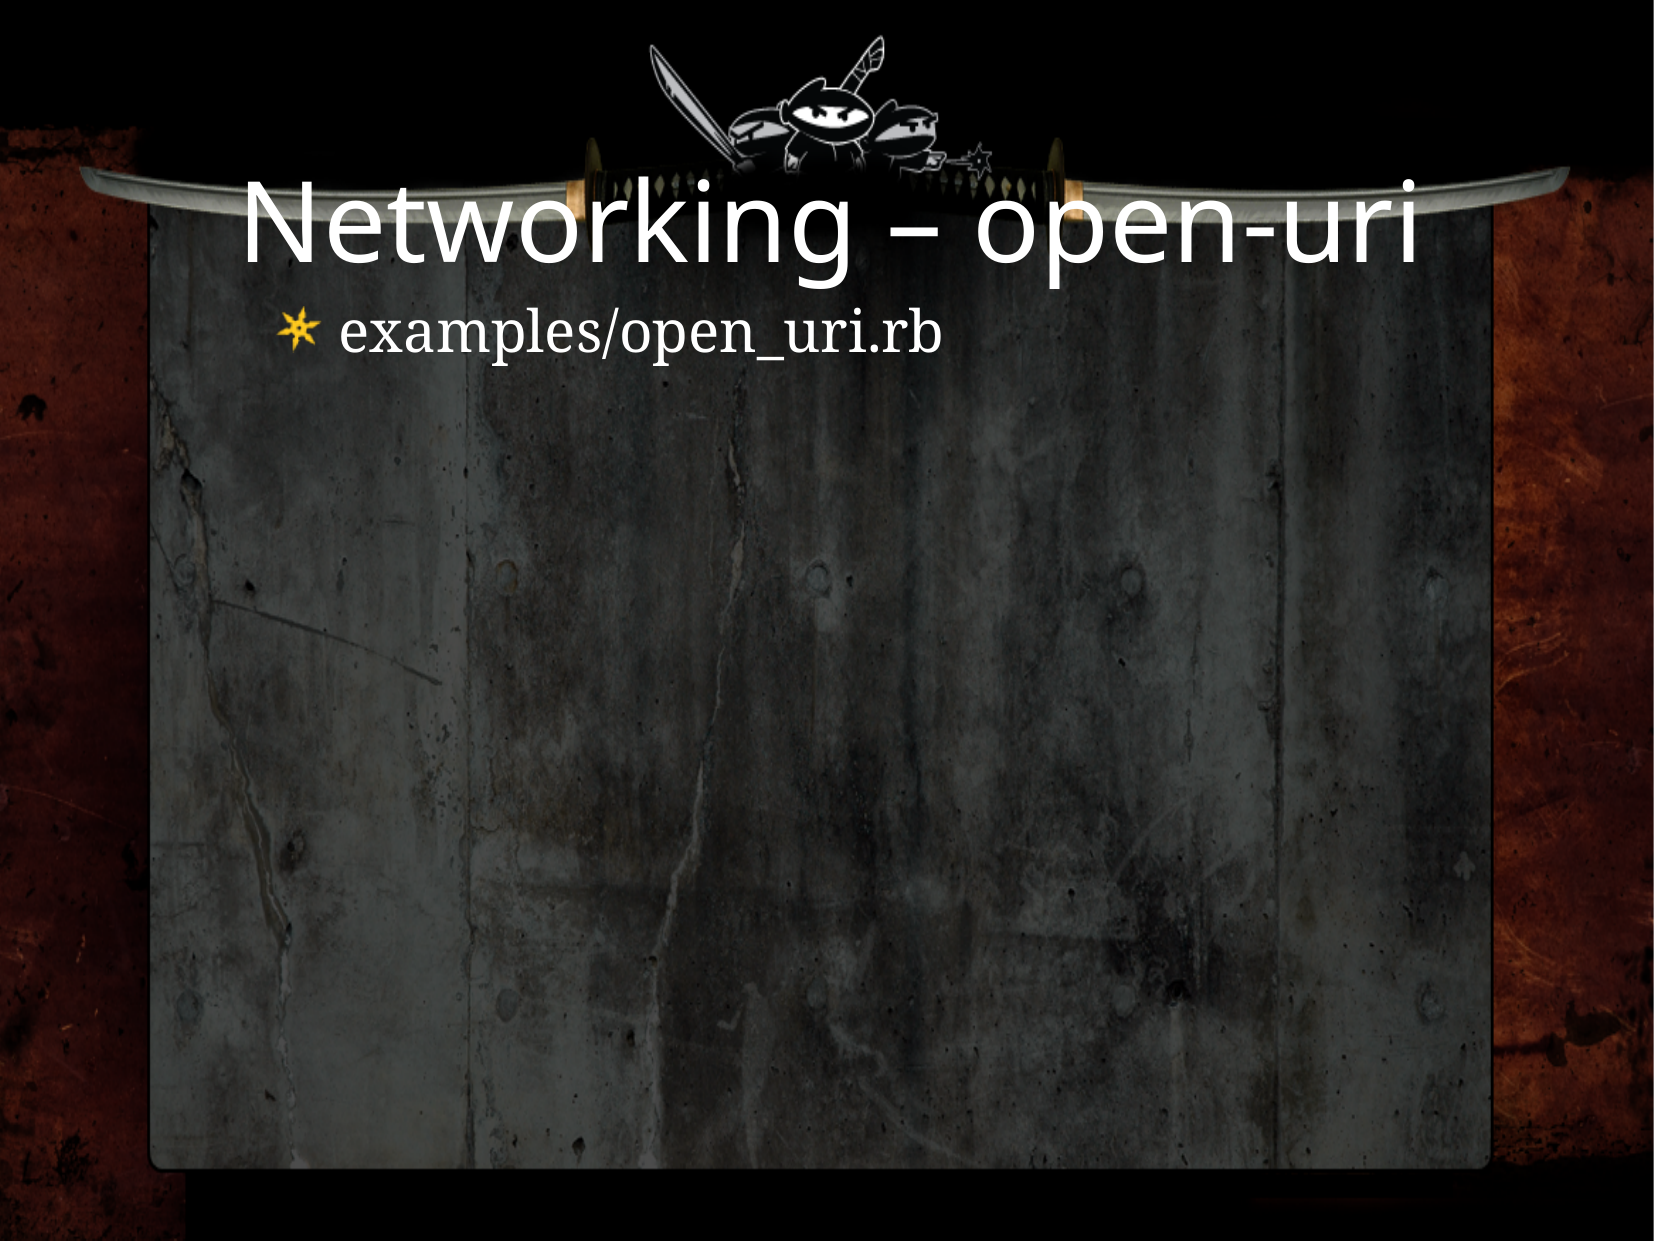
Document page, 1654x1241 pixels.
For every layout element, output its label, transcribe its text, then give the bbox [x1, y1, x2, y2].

picture [0, 0, 1654, 1241]
title Networking – open-uri [86, 154, 1576, 284]
list examples/open_uri.rb [187, 290, 1501, 1109]
